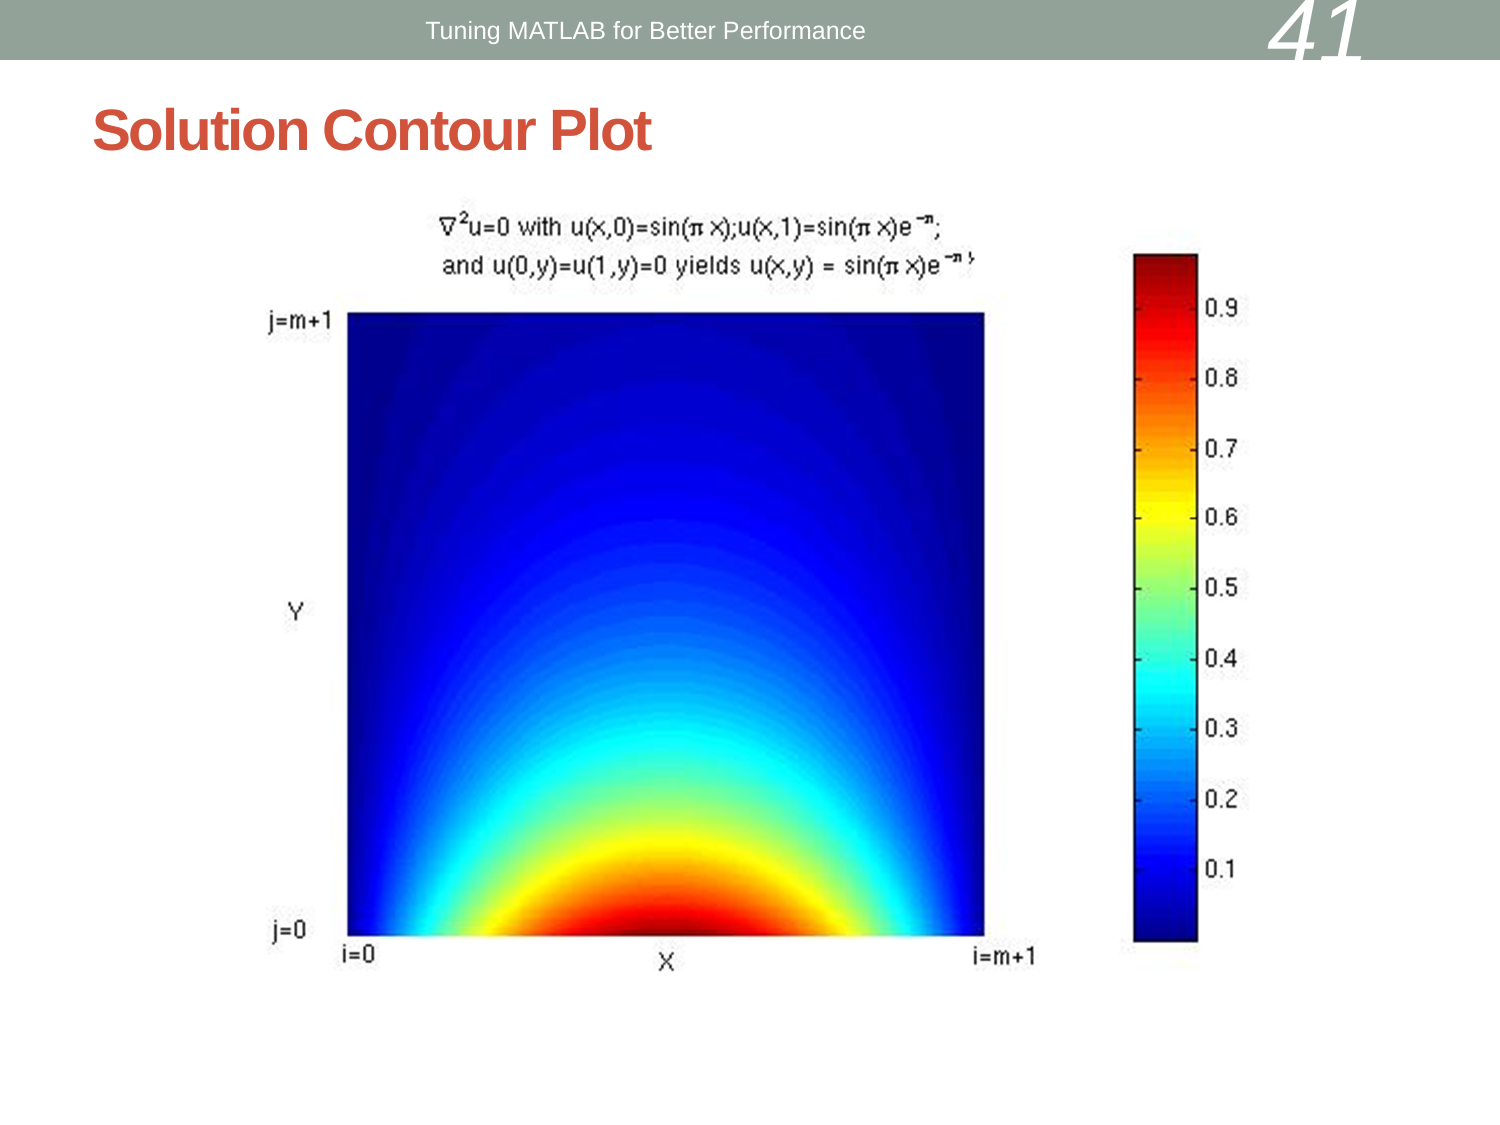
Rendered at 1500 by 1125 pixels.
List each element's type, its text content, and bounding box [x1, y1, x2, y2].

slide_number <number> [1252, 0, 1428, 54]
picture [234, 197, 1266, 998]
footer Tuning MATLAB for Better Performance [410, 3, 1086, 57]
title Solution Contour Plot [77, 66, 1357, 188]
